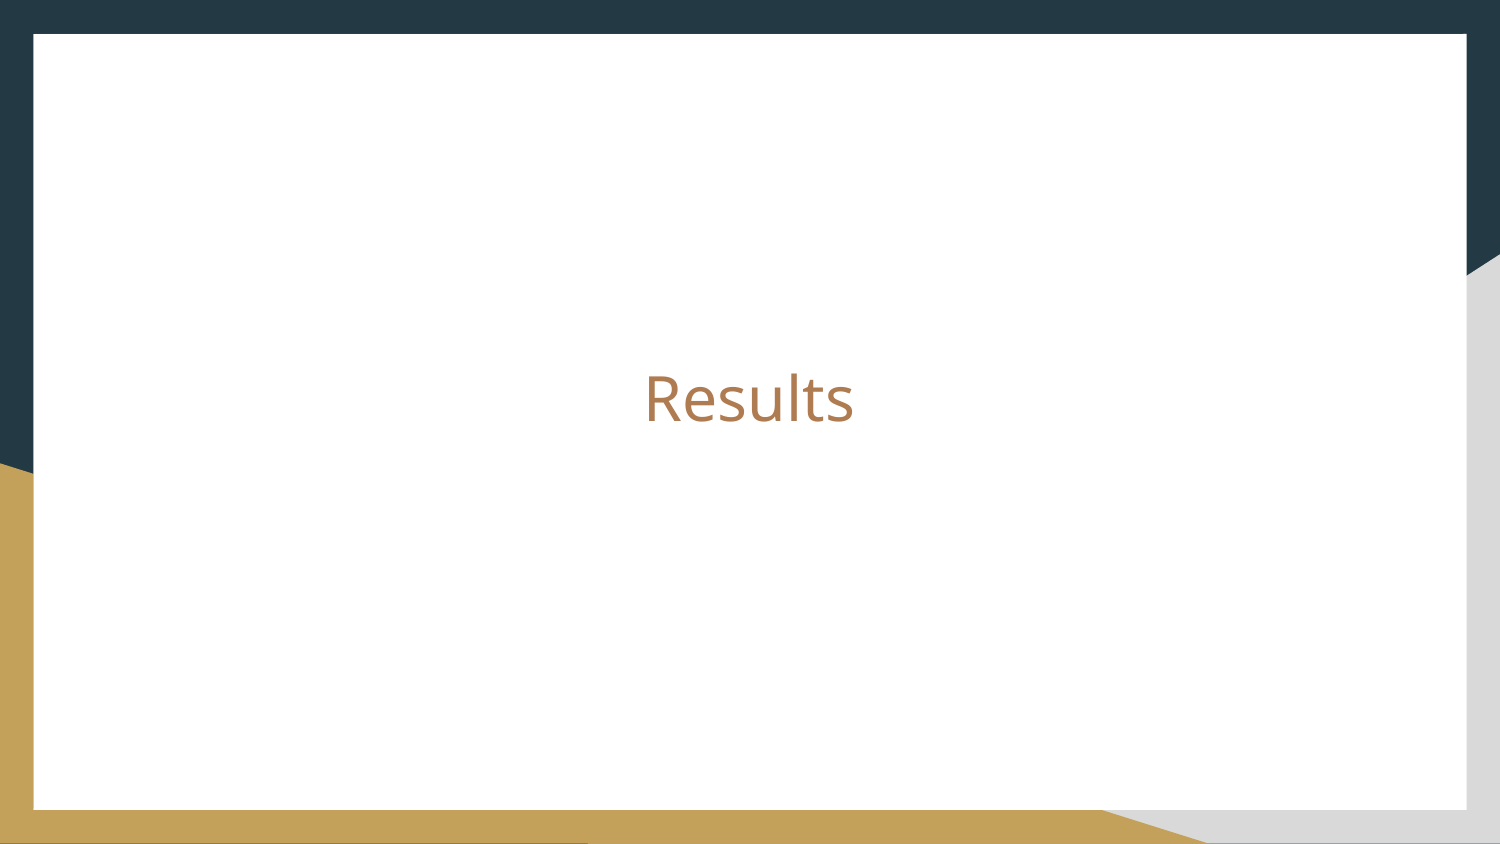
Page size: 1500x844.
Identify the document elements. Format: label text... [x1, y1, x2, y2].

title Results [134, 343, 1366, 501]
